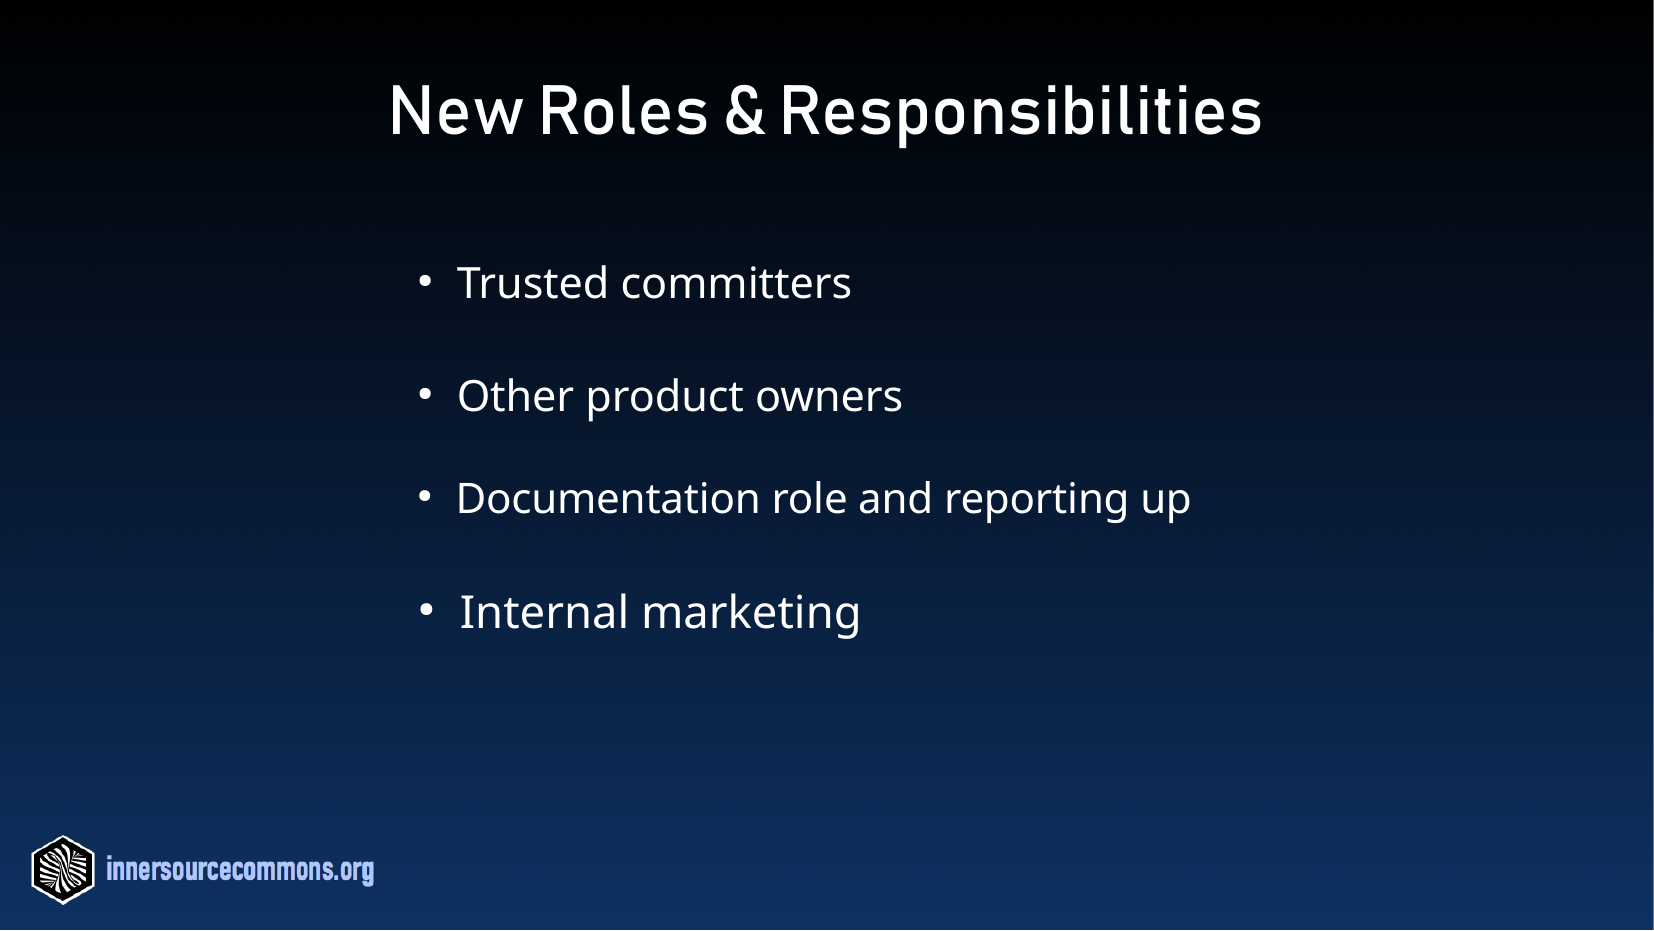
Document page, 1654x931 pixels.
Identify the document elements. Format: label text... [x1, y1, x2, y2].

text_box Trusted committers [404, 252, 877, 327]
text_box Other product owners [404, 365, 918, 439]
text_box Documentation role and reporting up [404, 469, 1201, 543]
text_box Internal marketing [404, 580, 866, 654]
title New Roles & Responsibilities [82, 37, 1571, 193]
picture [0, 0, 1654, 930]
